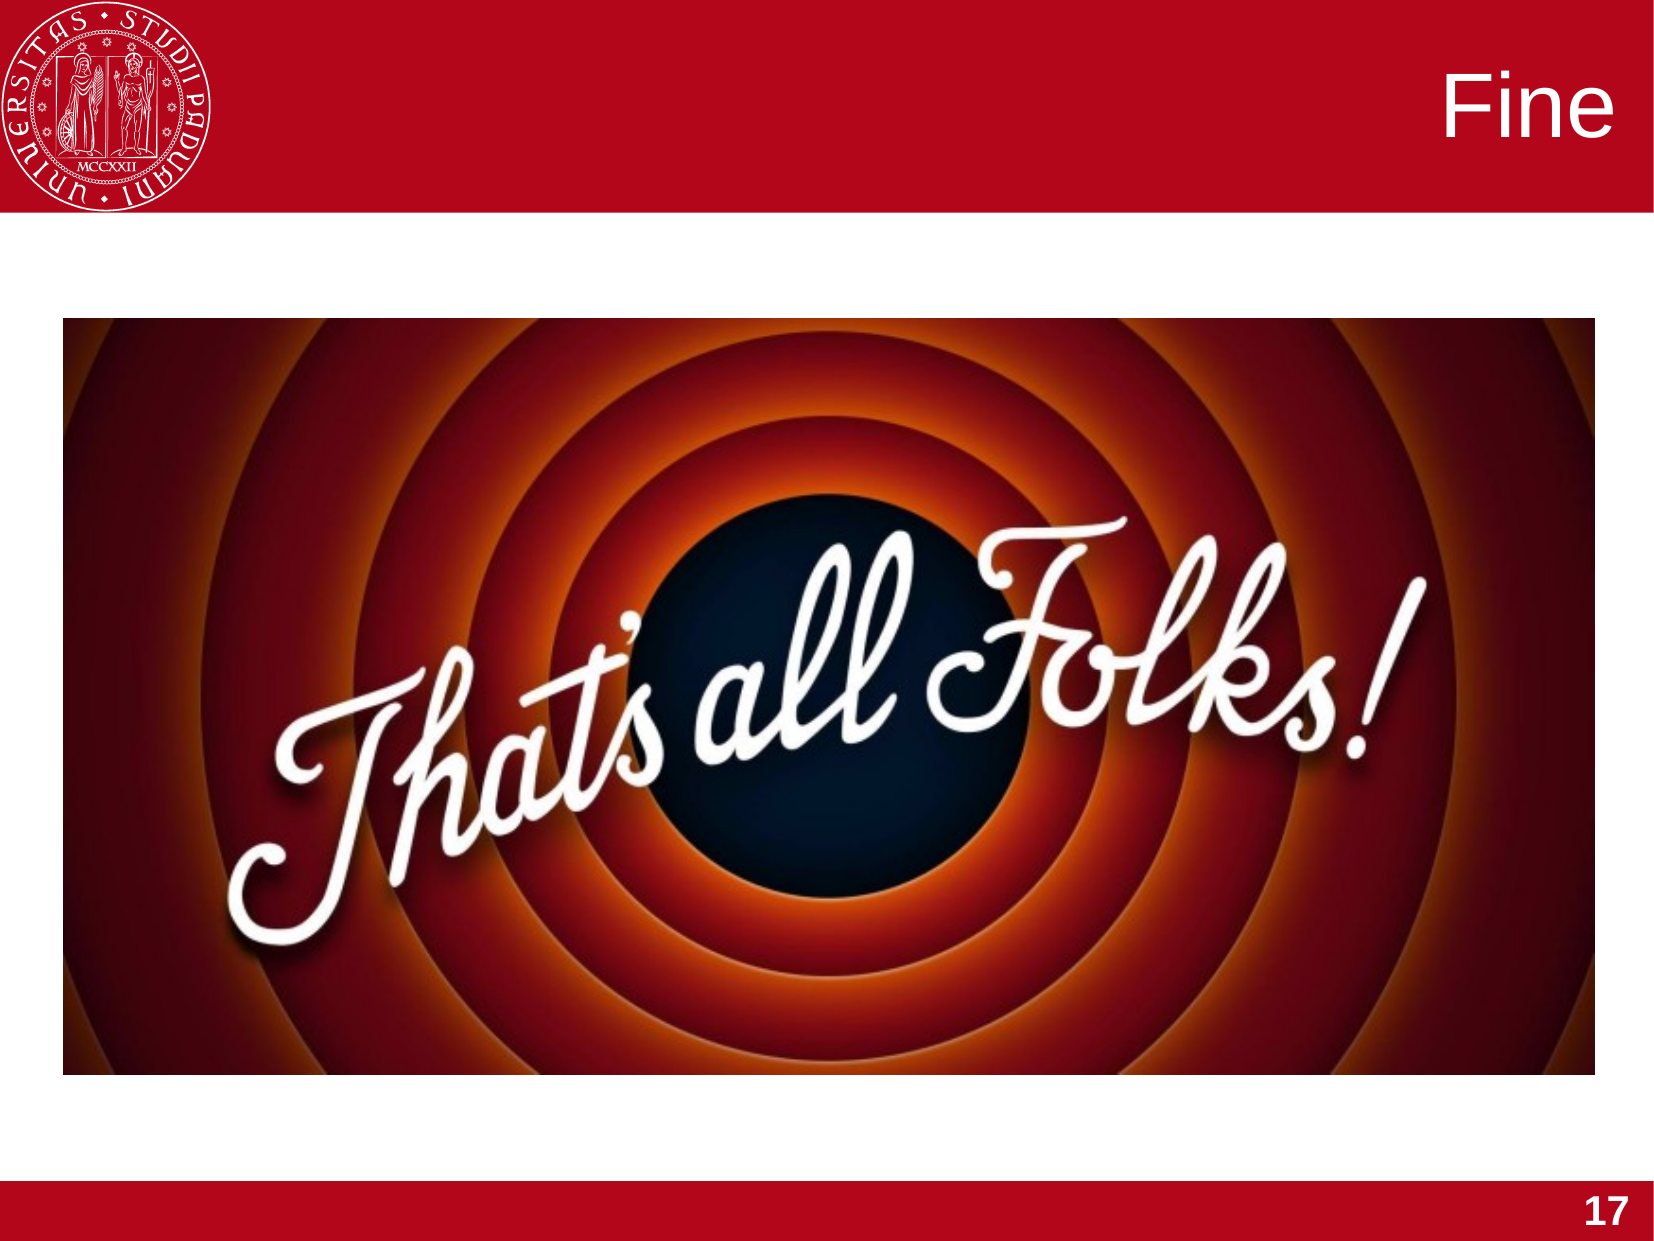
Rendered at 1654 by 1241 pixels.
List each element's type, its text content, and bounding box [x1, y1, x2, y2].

title Fine [259, 0, 1619, 213]
picture [63, 318, 1595, 1075]
picture [0, 0, 212, 213]
